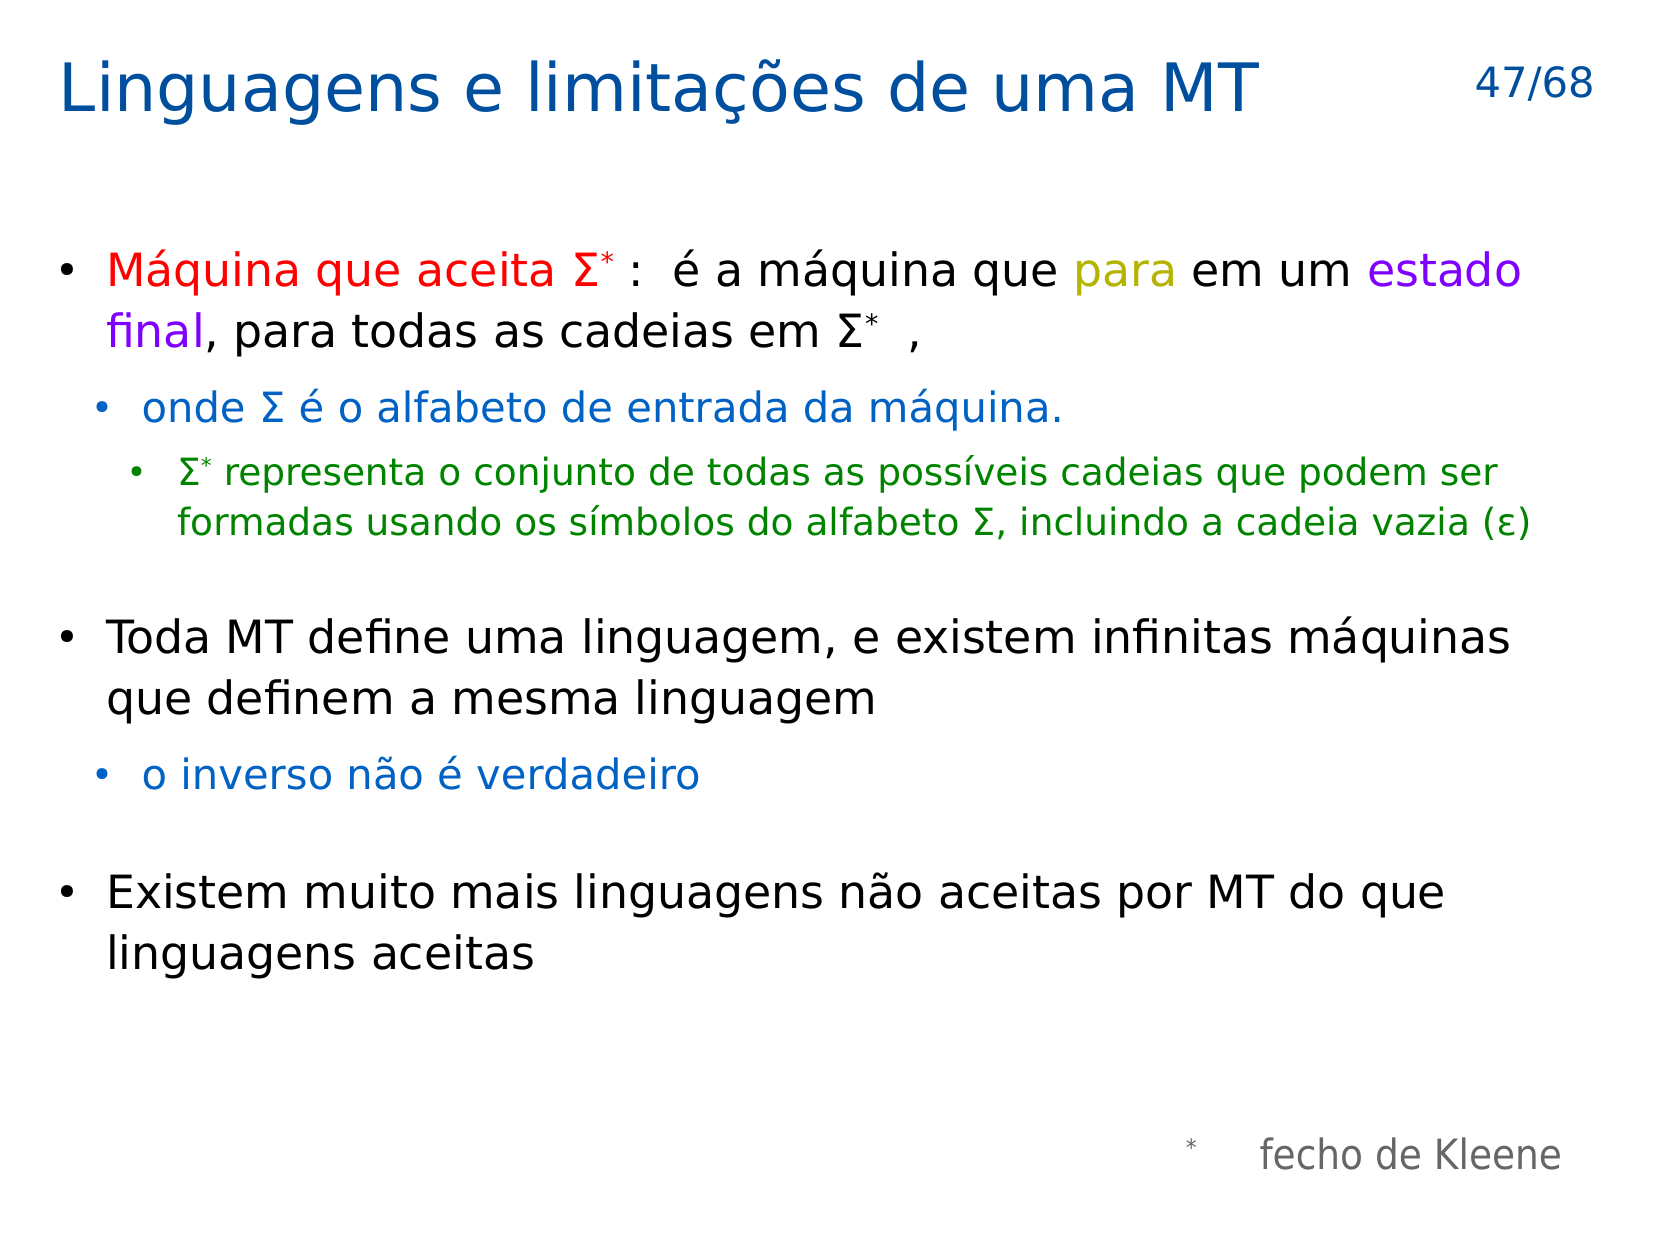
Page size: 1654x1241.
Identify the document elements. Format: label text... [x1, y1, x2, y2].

list Máquina que aceita Σ* : é a máquina que para em um estado final, para todas as cadeias em Σ* , onde Σ é o alfabeto de entrada da máquina. Σ* representa o conjunto de todas as possíveis cadeias que podem ser formadas usando os símbolos do alfabeto Σ, incluindo a cadeia vazia (ε) Toda MT define uma linguagem, e existem infinitas máquinas que definem a mesma linguagem o inverso não é verdadeiro Existem muito mais linguagens não aceitas por MT do que linguagens aceitas [59, 236, 1595, 1211]
text_box * fecho de Kleene [1171, 1123, 1595, 1187]
title Linguagens e limitações de uma MT [59, 29, 1625, 148]
